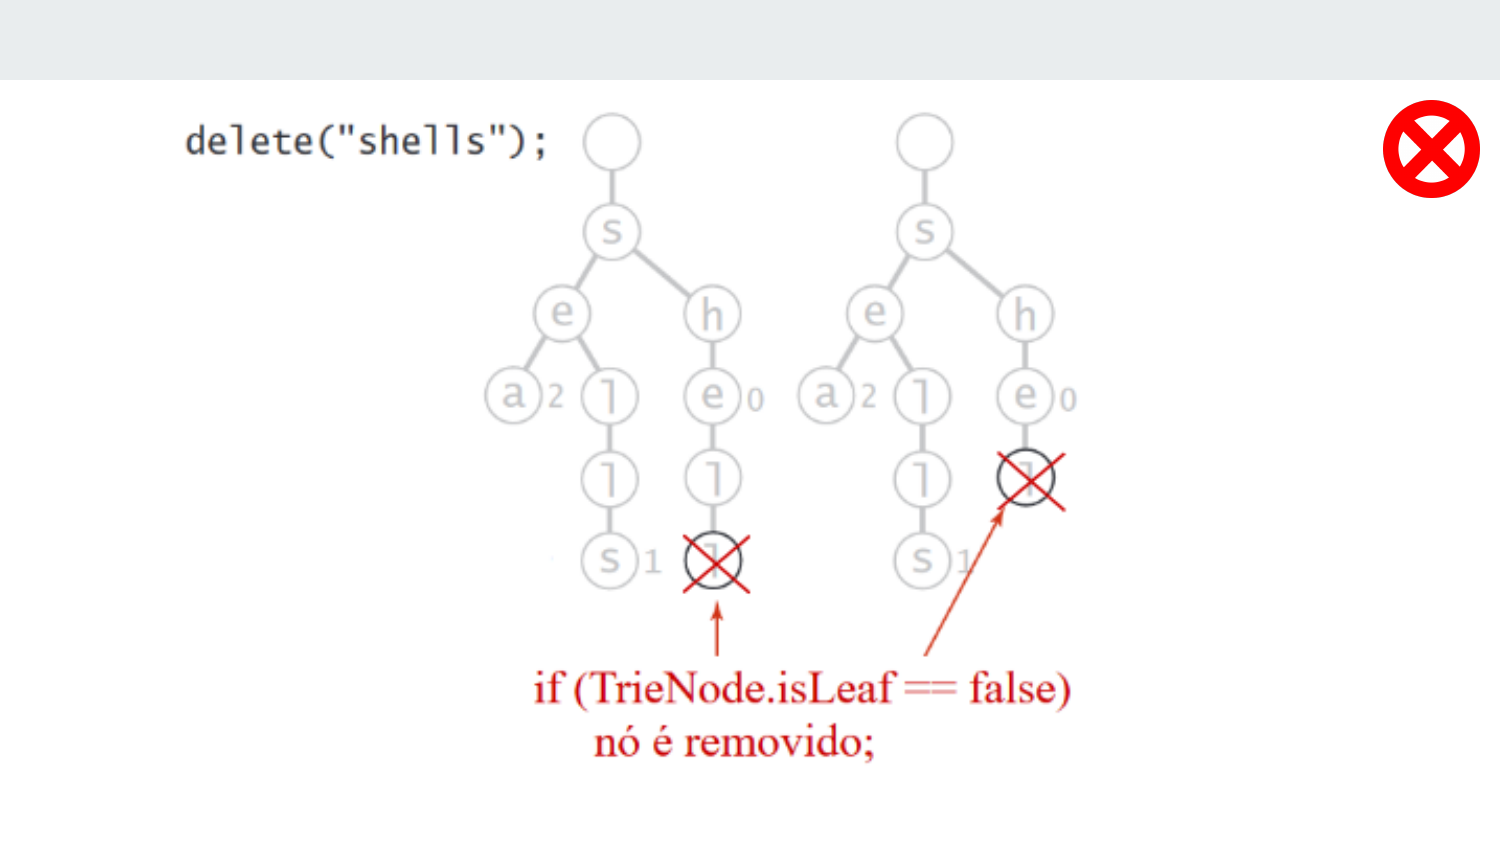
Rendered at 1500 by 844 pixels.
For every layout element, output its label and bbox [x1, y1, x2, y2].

picture [125, 92, 1374, 822]
picture [1383, 100, 1480, 198]
